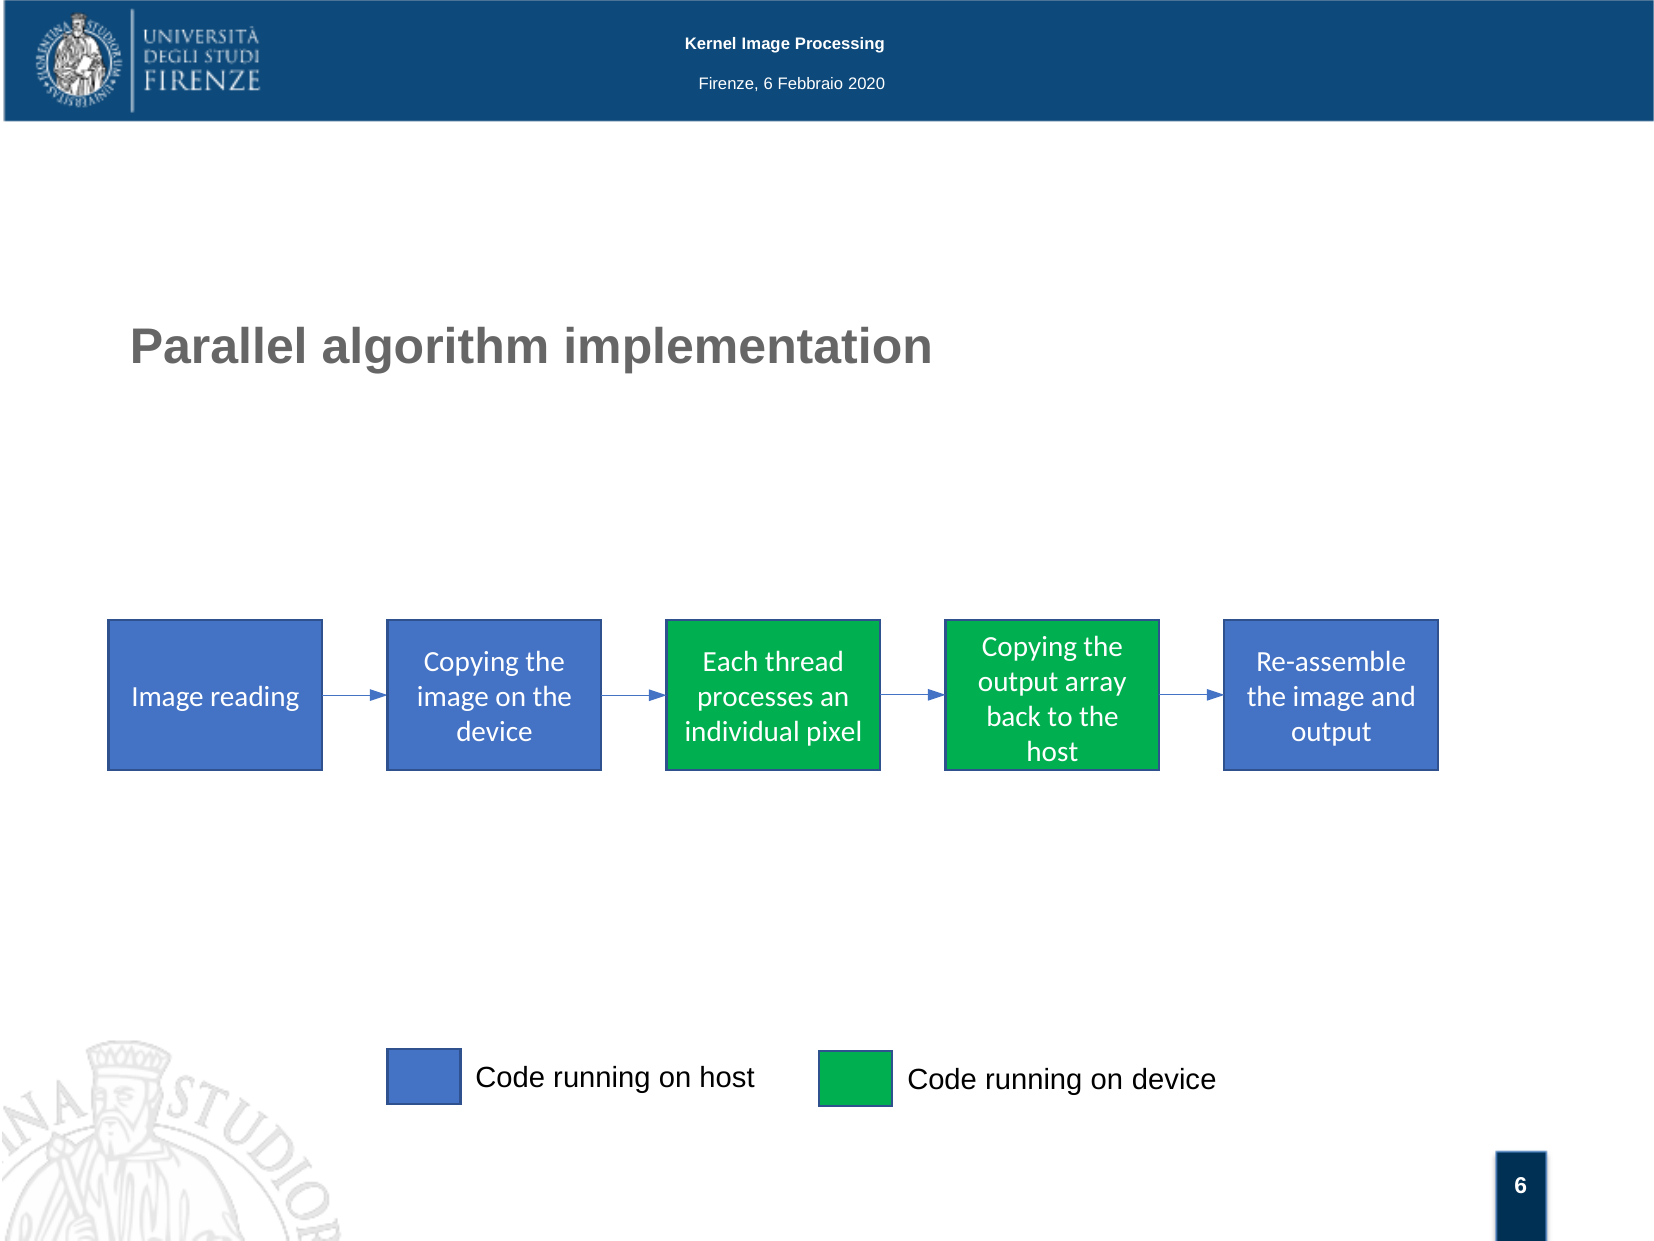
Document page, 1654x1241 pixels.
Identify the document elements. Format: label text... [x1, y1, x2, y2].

text_box Code running on host [460, 1051, 772, 1102]
text_box Copying the output array back to the host [945, 620, 1159, 770]
text_box Kernel Image Processing Firenze, 6 Febbraio 2020 [685, 24, 1548, 102]
text_box [819, 1051, 892, 1106]
text_box Copying the image on the device [388, 620, 601, 770]
text_box 6 [1505, 1160, 1536, 1208]
text_box Code running on device [892, 1053, 1233, 1104]
text_box [388, 1049, 461, 1104]
text_box Image reading [108, 620, 322, 770]
text_box Parallel algorithm implementation [129, 268, 1028, 389]
picture [2, 0, 1654, 1241]
text_box Re-assemble the image and output [1224, 620, 1438, 770]
text_box Each thread processes an individual pixel [666, 620, 880, 770]
